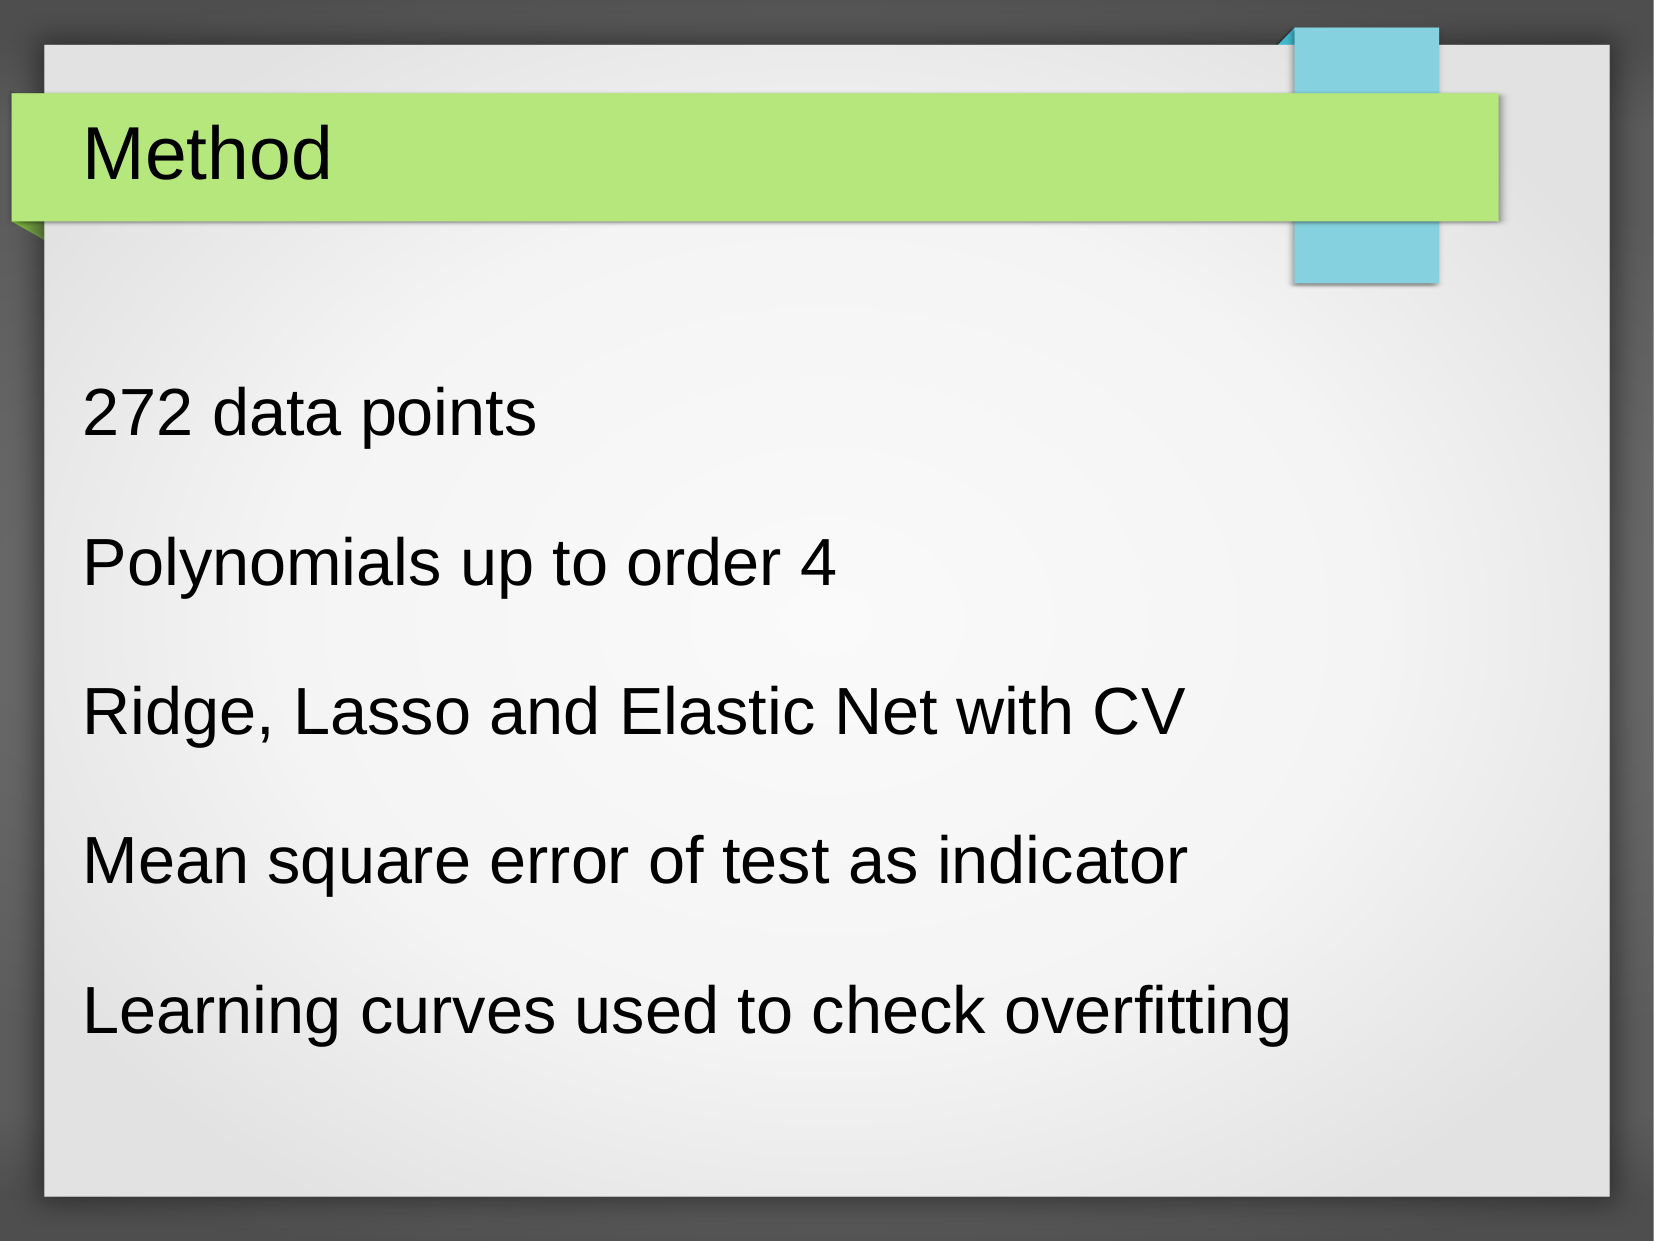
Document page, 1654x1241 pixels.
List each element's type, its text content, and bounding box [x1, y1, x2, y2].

title Method [82, 94, 1264, 213]
picture [0, 0, 1654, 1241]
subtitle 272 data points Polynomials up to order 4 Ridge, Lasso and Elastic Net with CV Mean square error of test as indicator Learning curves used to check overfitting [82, 300, 1571, 1113]
